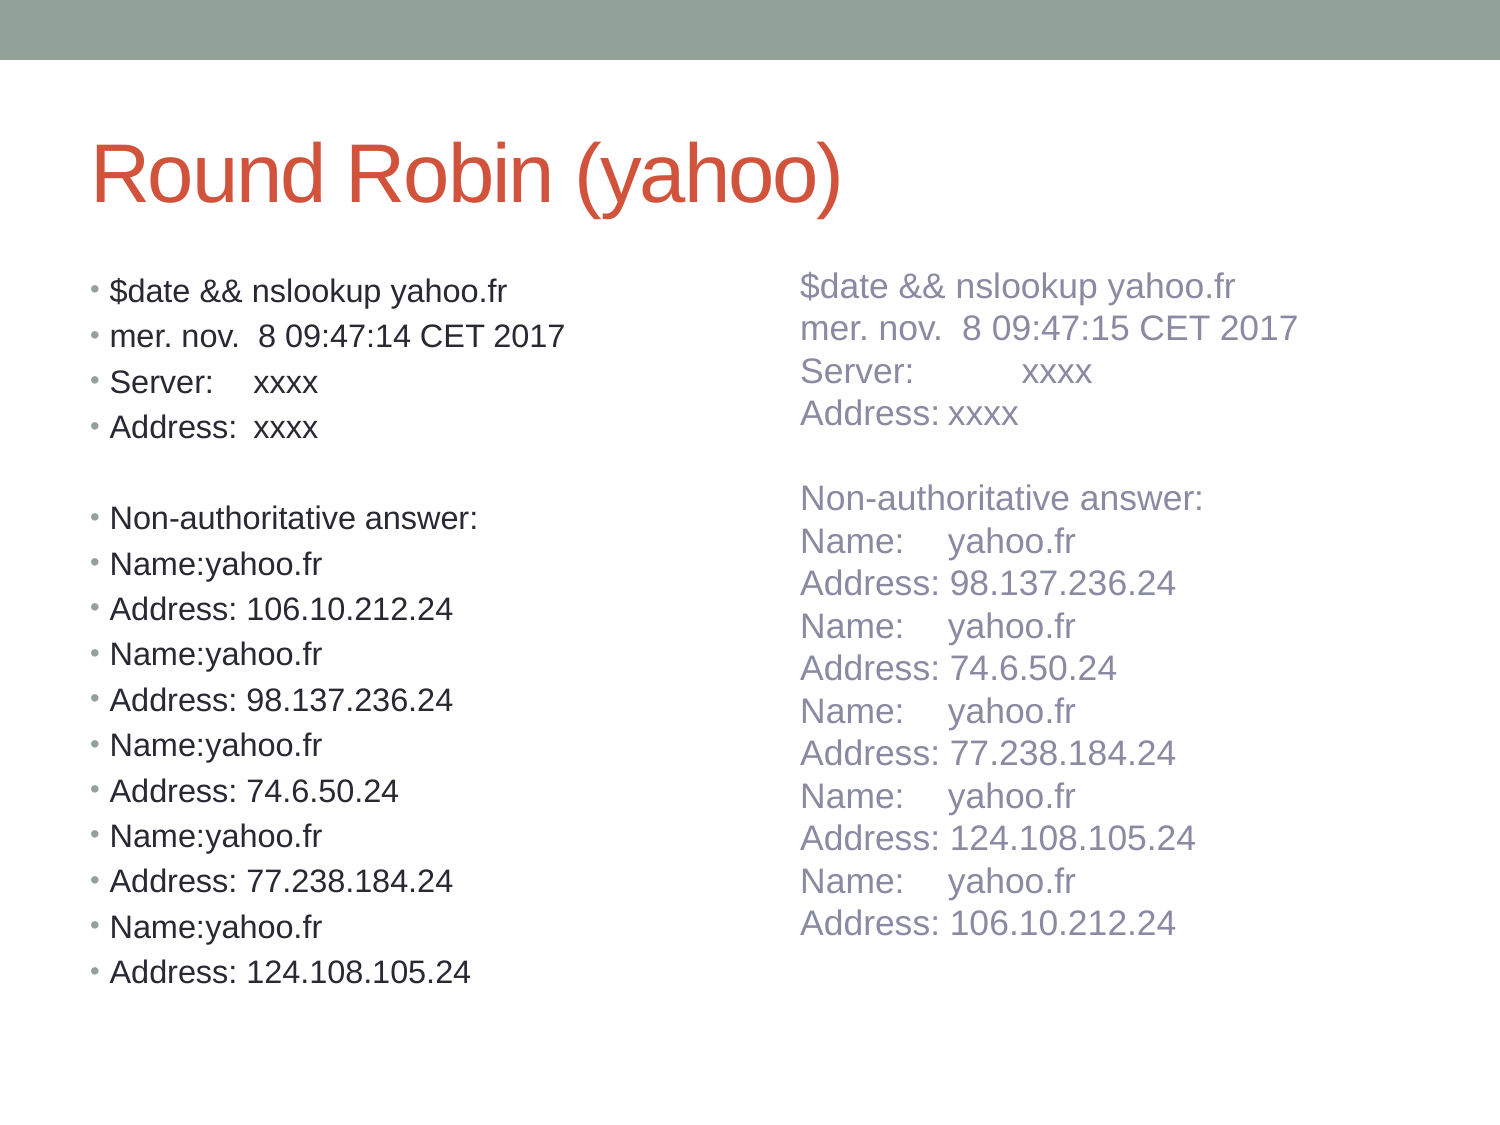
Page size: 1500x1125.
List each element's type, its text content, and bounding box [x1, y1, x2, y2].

list $date && nslookup yahoo.fr mer. nov. 8 09:47:14 CET 2017 Server: xxxx Address: xxxx Non-authoritative answer: Name: yahoo.fr Address: 106.10.212.24 Name: yahoo.fr Address: 98.137.236.24 Name: yahoo.fr Address: 74.6.50.24 Name: yahoo.fr Address: 77.238.184.24 Name: yahoo.fr Address: 124.108.105.24 [75, 262, 762, 1005]
title Round Robin (yahoo) [75, 87, 1425, 250]
text_box $date && nslookup yahoo.fr mer. nov. 8 09:47:15 CET 2017 Server: xxxx Address: xxxx Non-authoritative answer: Name: yahoo.fr Address: 98.137.236.24 Name: yahoo.fr Address: 74.6.50.24 Name: yahoo.fr Address: 77.238.184.24 Name: yahoo.fr Address: 124.108.105.24 Name: yahoo.fr Address: 106.10.212.24 [785, 255, 1447, 996]
